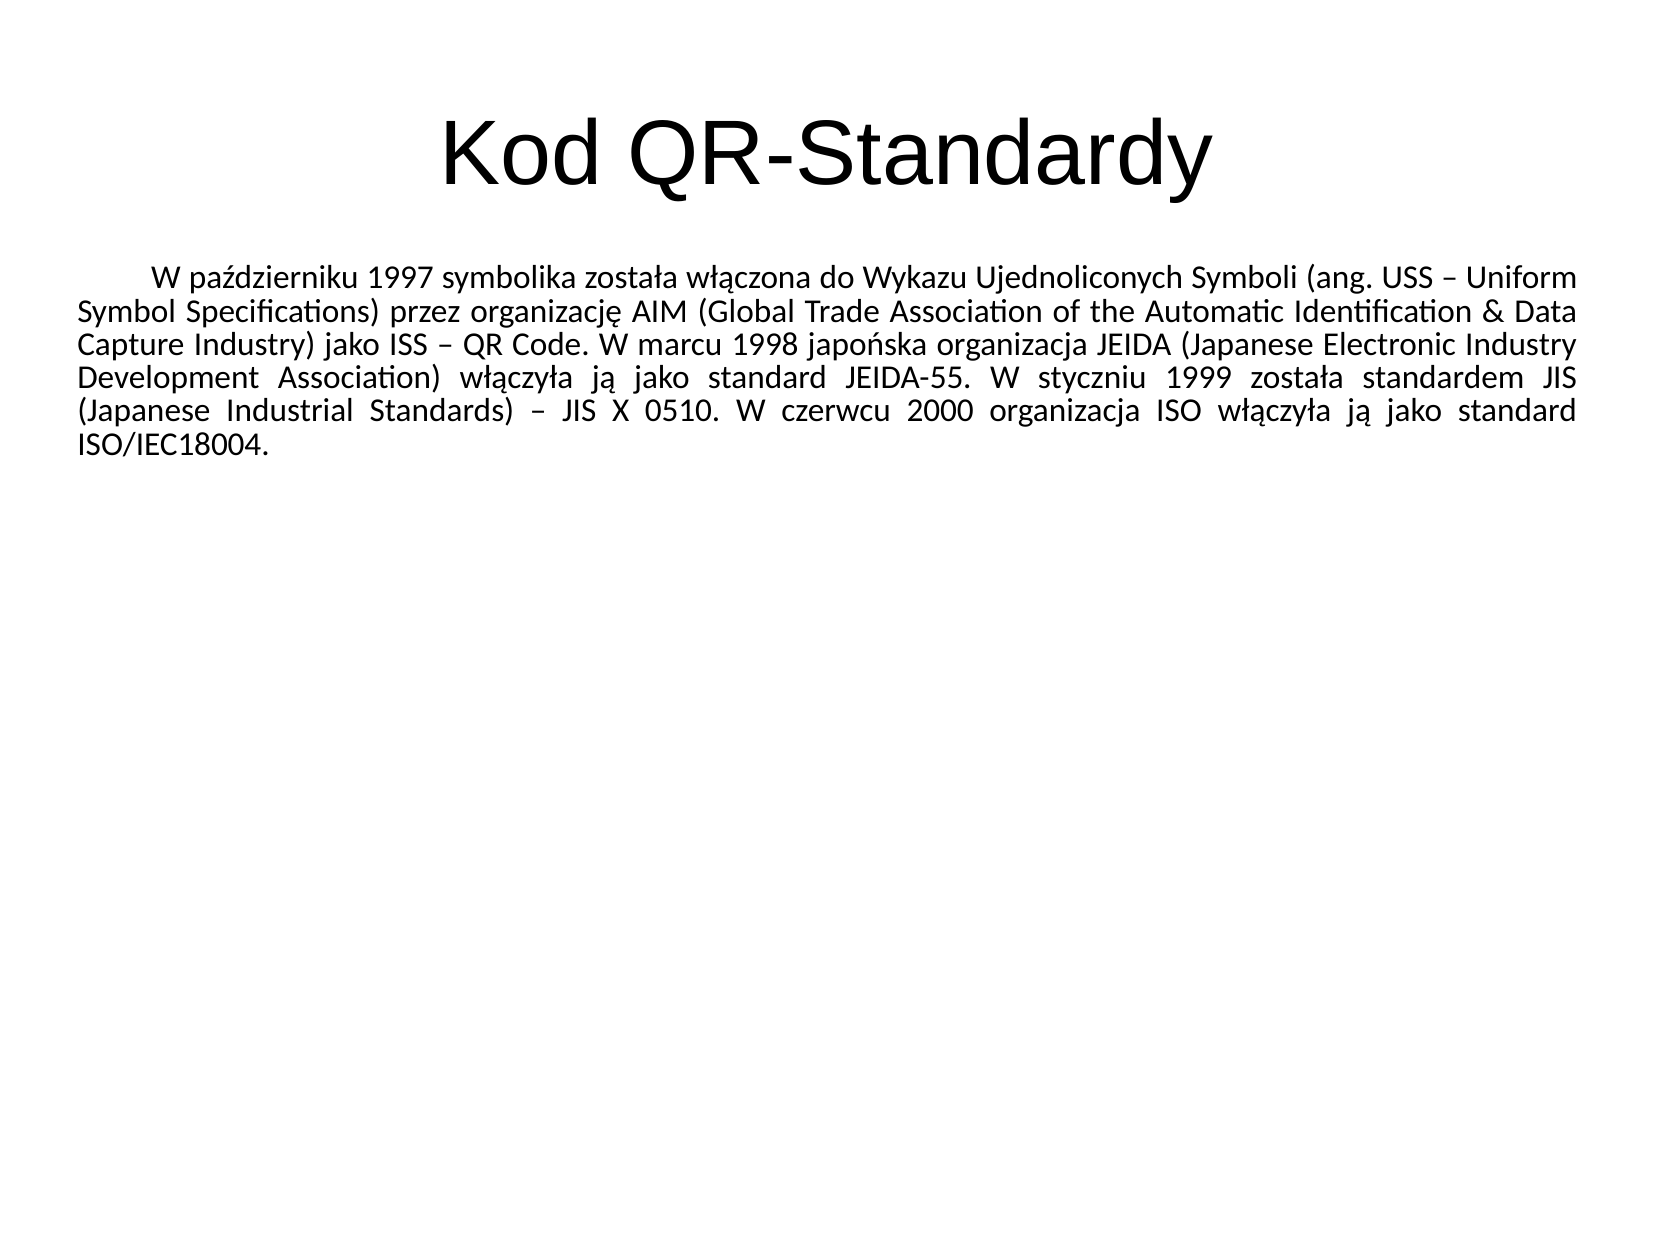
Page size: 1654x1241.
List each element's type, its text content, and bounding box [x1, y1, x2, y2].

title Kod QR-Standardy [82, 49, 1571, 256]
text_box W październiku 1997 symbolika została włączona do Wykazu Ujednoliconych Symboli (ang. USS – Uniform Symbol Specifications) przez organizację AIM (Global Trade Association of the Automatic Identification & Data Capture Industry) jako ISS – QR Code. W marcu 1998 japońska organizacja JEIDA (Japanese Electronic Industry Development Association) włączyła ją jako standard JEIDA-55. W styczniu 1999 została standardem JIS (Japanese Industrial Standards) – JIS X 0510. W czerwcu 2000 organizacja ISO włączyła ją jako standard ISO/IEC18004. [62, 256, 1595, 662]
